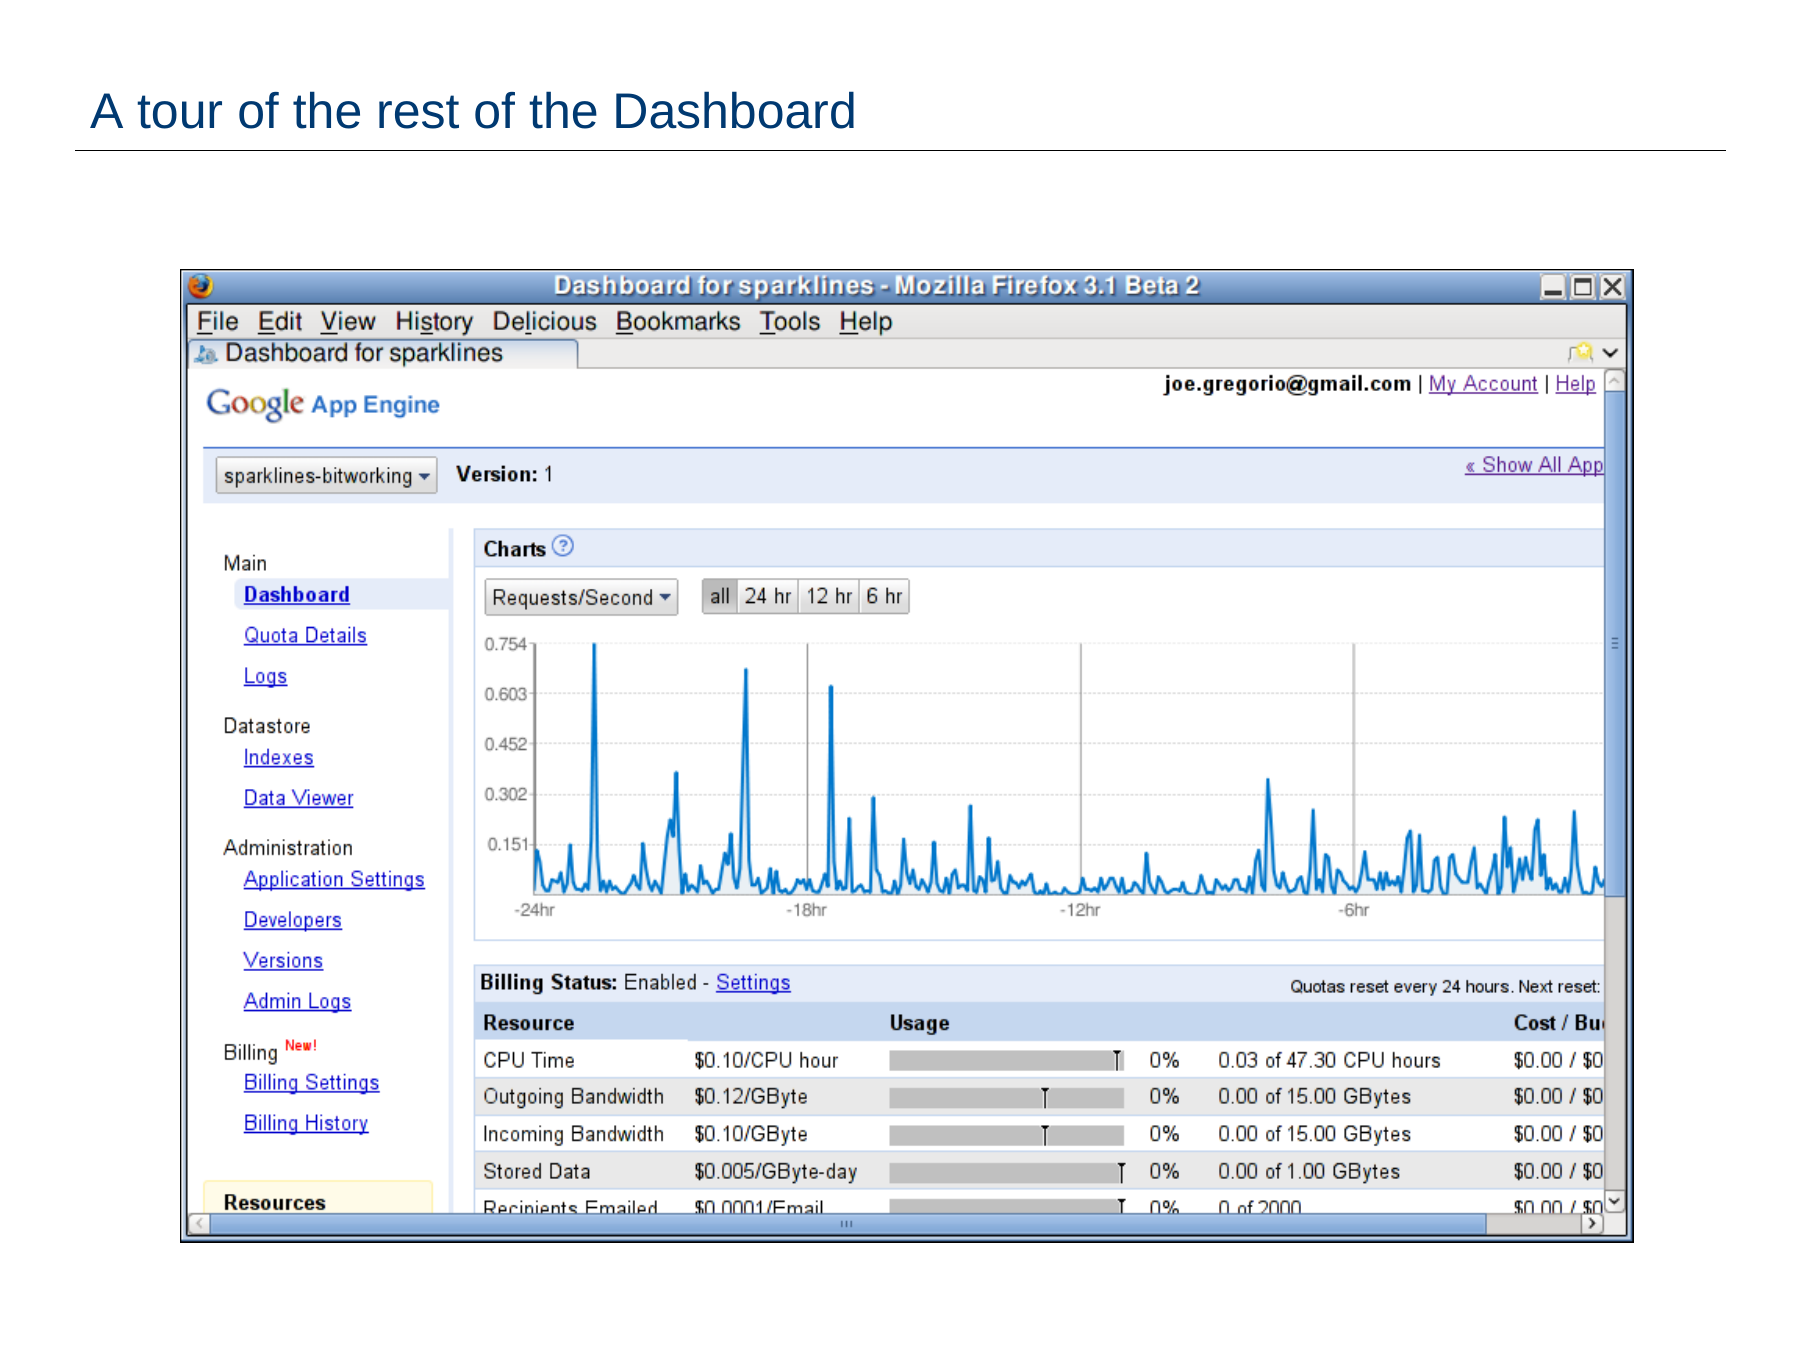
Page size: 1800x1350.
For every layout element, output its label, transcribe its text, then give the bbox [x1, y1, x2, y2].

title A tour of the rest of the Dashboard [90, 38, 1711, 147]
picture [180, 269, 1634, 1243]
